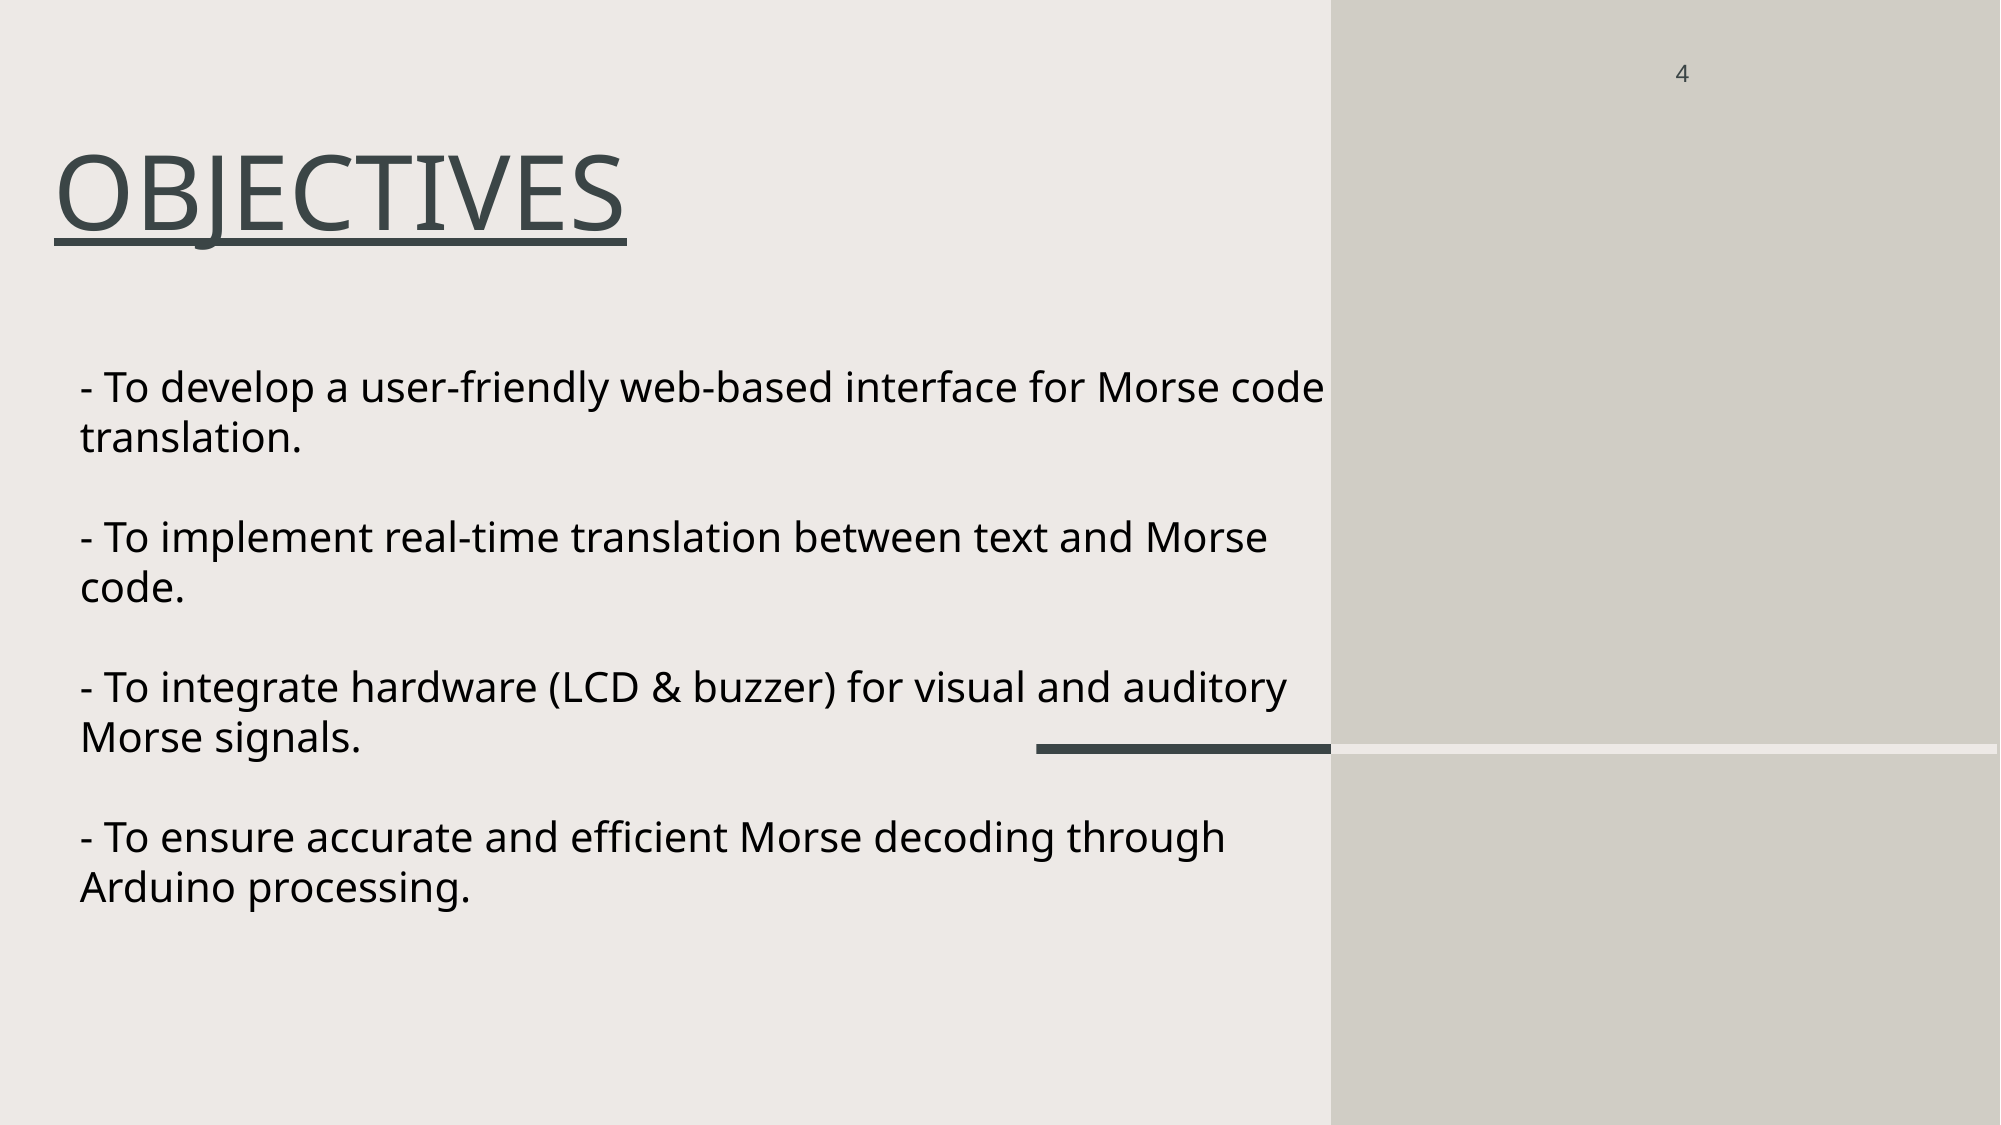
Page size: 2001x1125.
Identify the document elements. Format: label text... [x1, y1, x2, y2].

title Objectives [39, 118, 1229, 303]
text_box [1660, 49, 1936, 95]
text_box - To develop a user-friendly web-based interface for Morse code translation. - To implement real-time translation between text and Morse code. - To integrate hardware (LCD & buzzer) for visual and auditory Morse signals. - To ensure accurate and efficient Morse decoding through Arduino processing. [64, 302, 1379, 1018]
